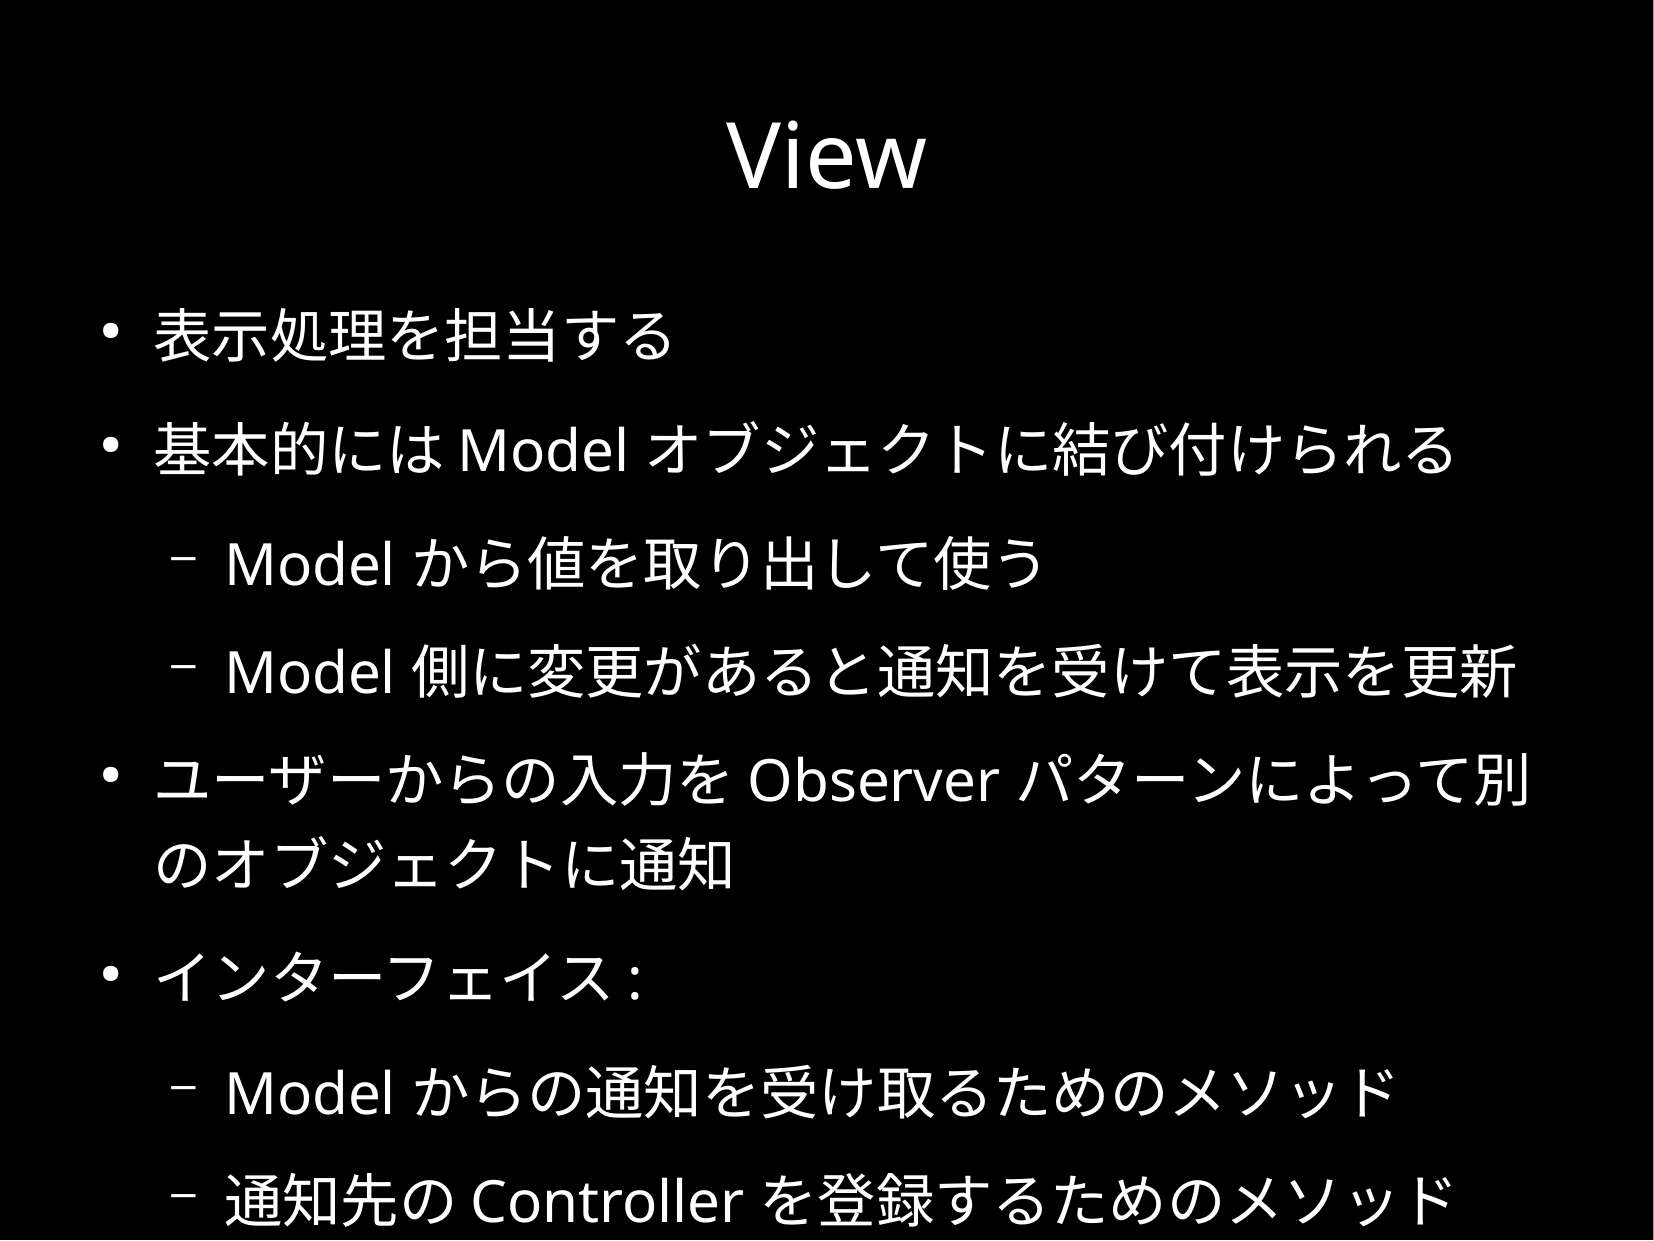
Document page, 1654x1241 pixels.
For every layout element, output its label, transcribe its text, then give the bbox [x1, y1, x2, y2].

list 表示処理を担当する 基本的には Model オブジェクトに結び付けられる Model から値を取り出して使う Model 側に変更があると通知を受けて表示を更新 ユーザーからの入力を Observer パターンによって別のオブジェクトに通知 インターフェイス : Model からの通知を受け取るためのメソッド 通知先の Controller を登録するためのメソッド 必要に応じて Controller からの操作を受け取るメソッド [82, 290, 1538, 1193]
title View [82, 49, 1571, 257]
